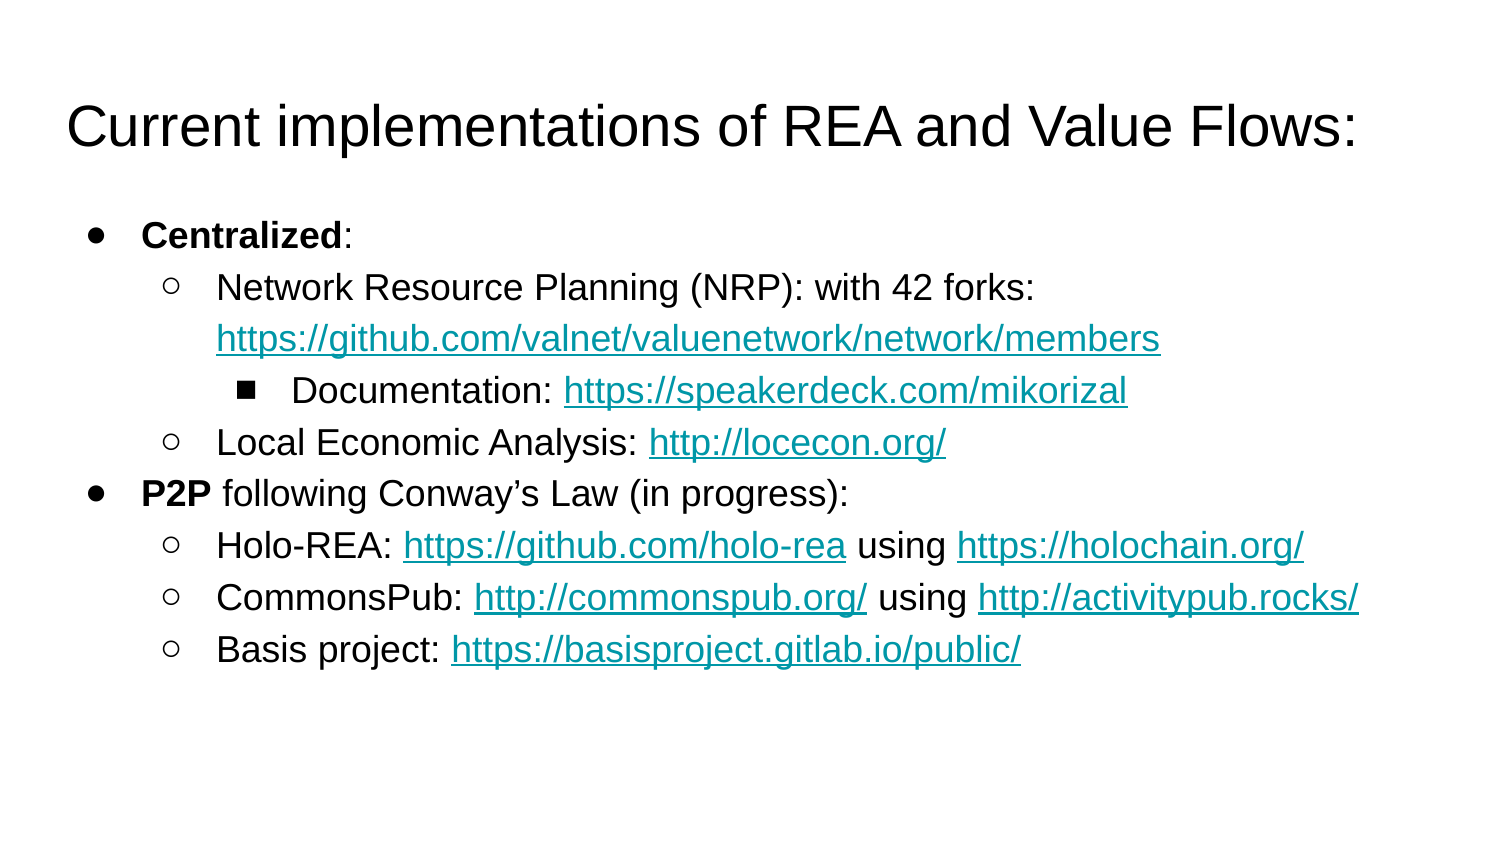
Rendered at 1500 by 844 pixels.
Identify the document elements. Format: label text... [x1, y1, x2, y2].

list Centralized: Network Resource Planning (NRP): with 42 forks: https://github.com/valnet/valuenetwork/network/members Documentation: https://speakerdeck.com/mikorizal Local Economic Analysis: http://locecon.org/ P2P following Conway’s Law (in progress): Holo-REA: https://github.com/holo-rea using https://holochain.org/ CommonsPub: http://commonspub.org/ using http://activitypub.rocks/ Basis project: https://basisproject.gitlab.io/public/ [51, 189, 1449, 750]
title Current implementations of REA and Value Flows: [51, 72, 1449, 167]
